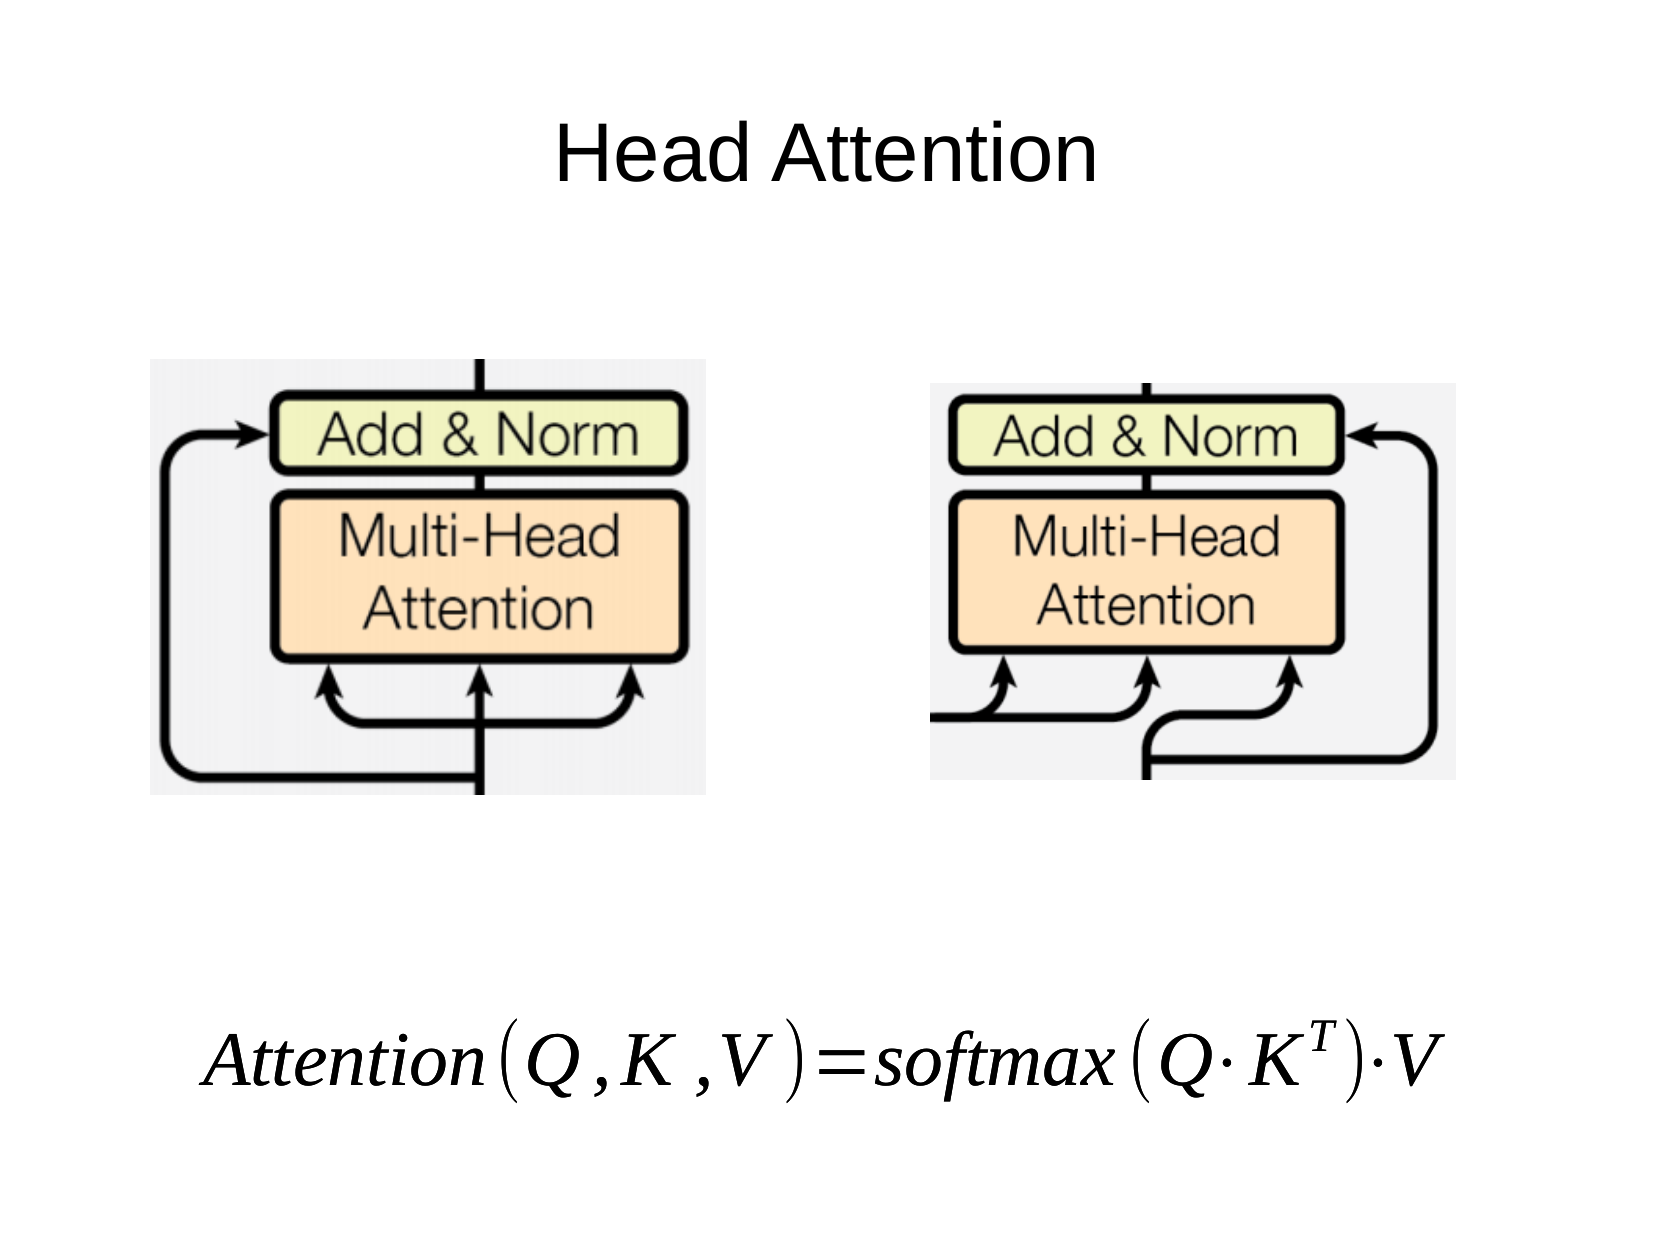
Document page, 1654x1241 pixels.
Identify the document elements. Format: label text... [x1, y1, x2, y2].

picture [930, 383, 1456, 781]
chart [173, 1007, 1471, 1111]
title Head Attention [82, 16, 1571, 290]
picture [150, 359, 706, 796]
